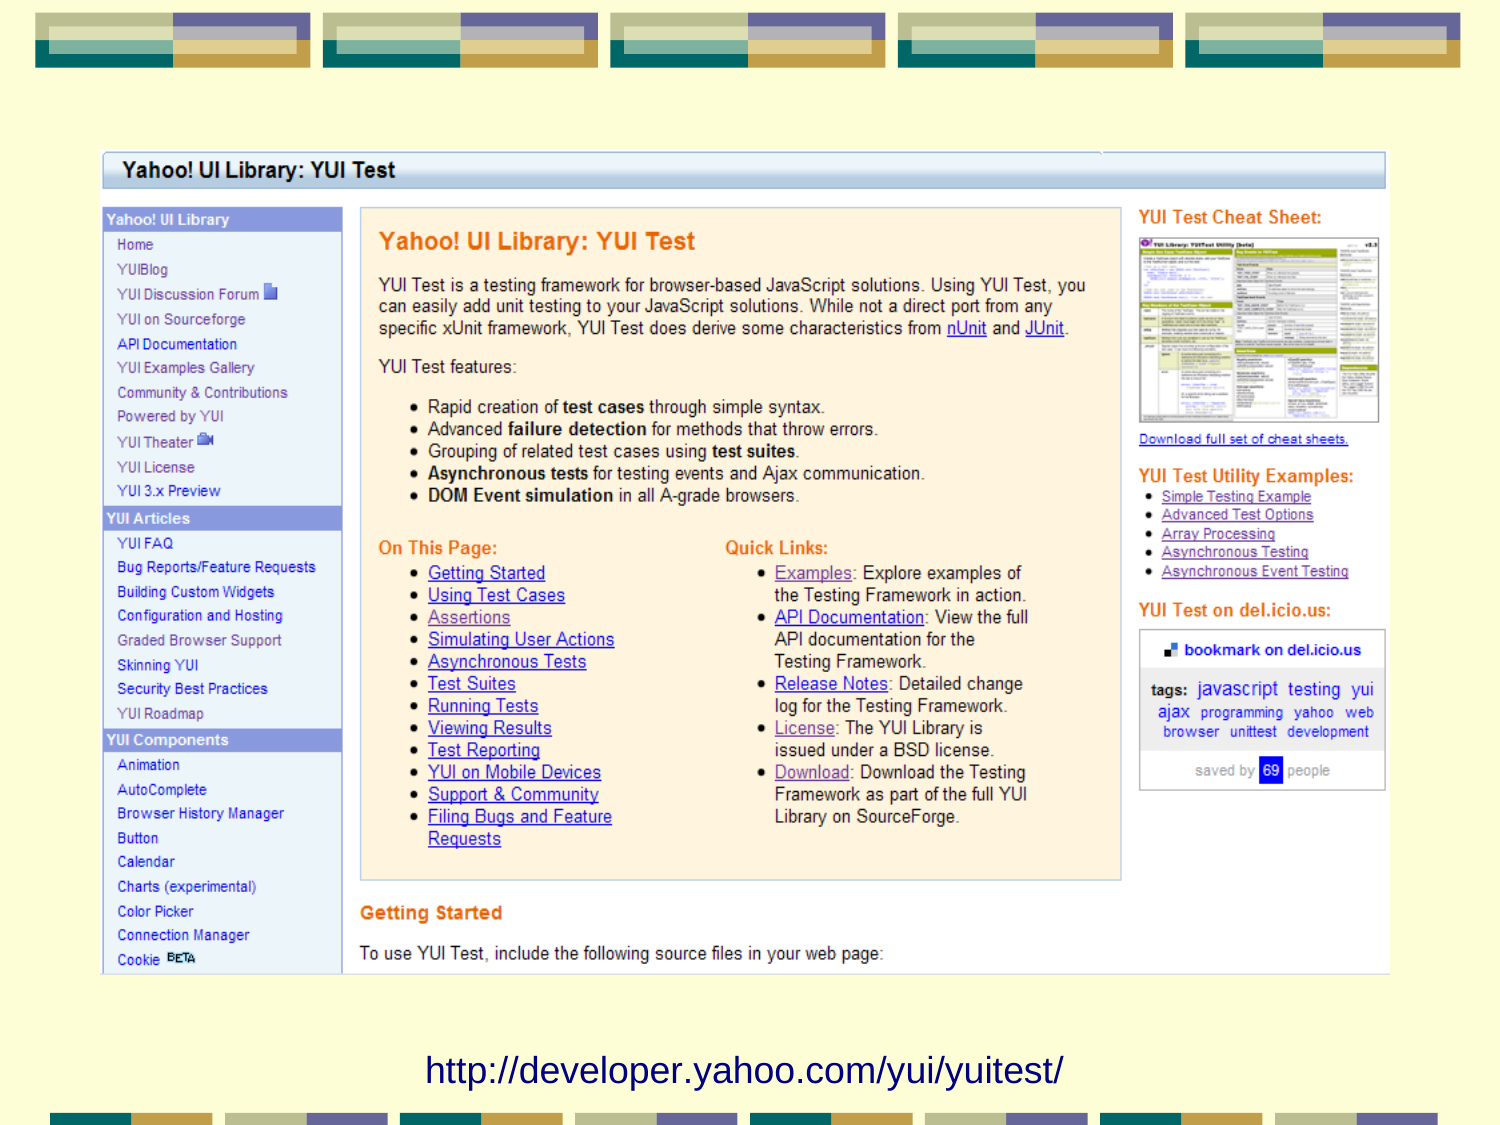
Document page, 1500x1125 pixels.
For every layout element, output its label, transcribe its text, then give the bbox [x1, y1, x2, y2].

text_box http://developer.yahoo.com/yui/yuitest/ [317, 1046, 1172, 1103]
picture [100, 149, 1390, 976]
